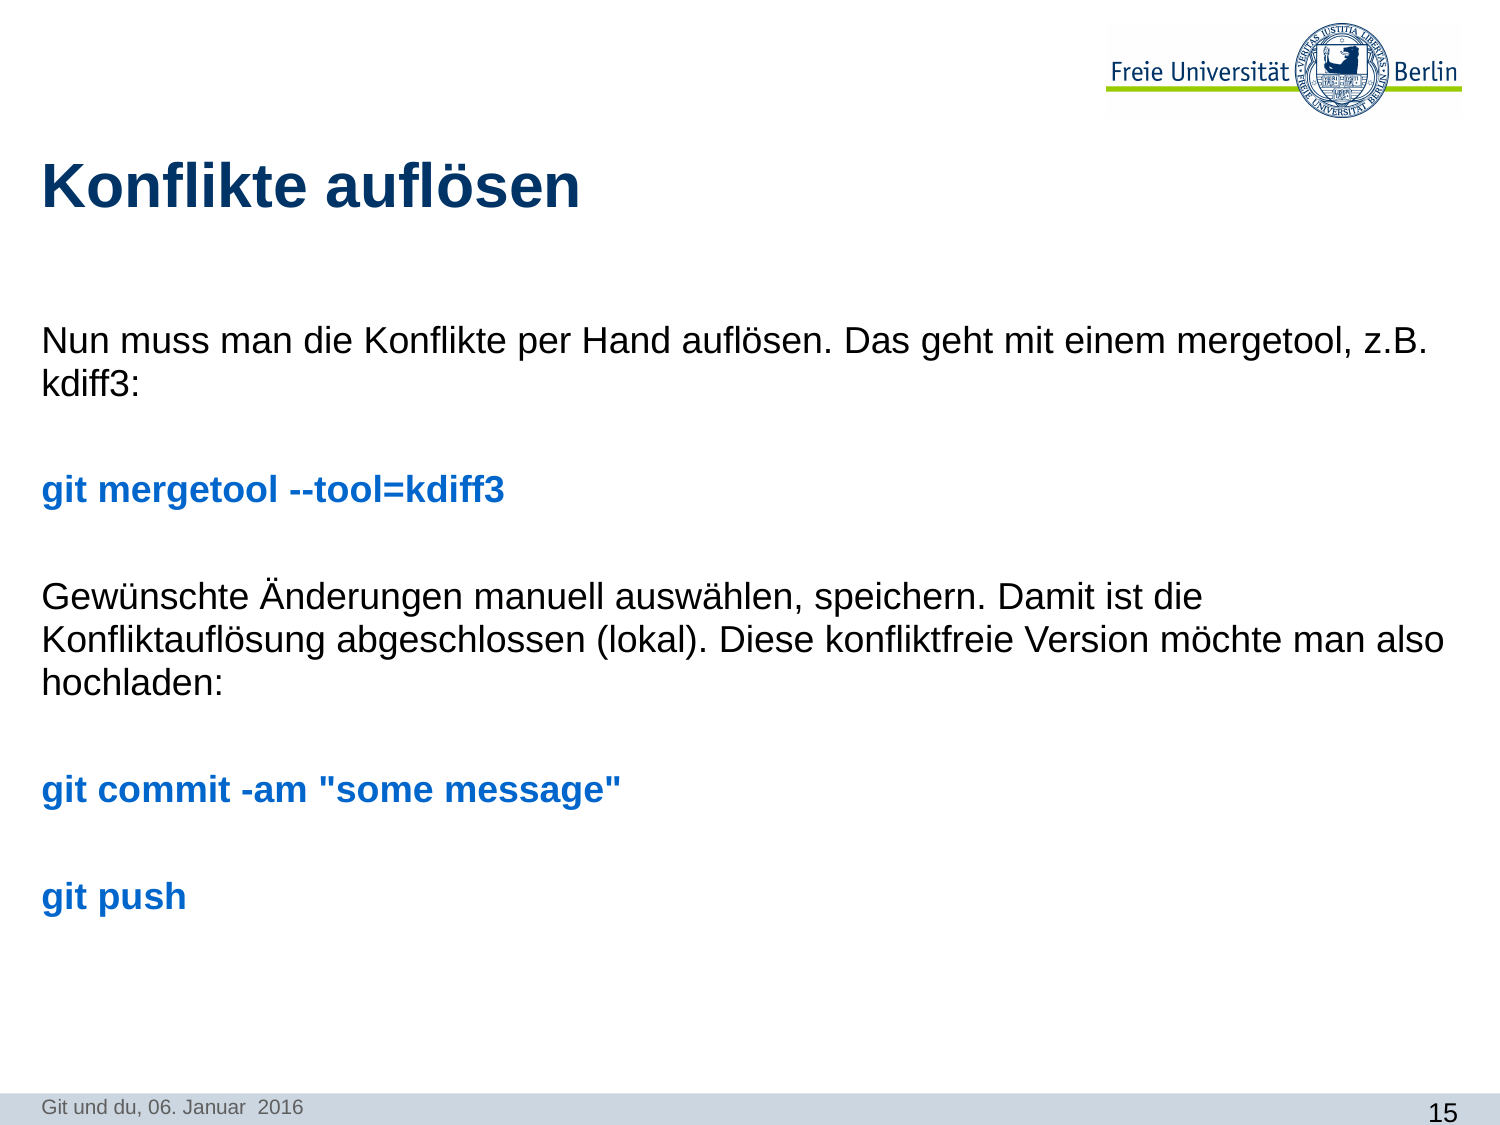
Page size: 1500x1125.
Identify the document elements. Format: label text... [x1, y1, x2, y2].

title Konflikte auflösen [41, 150, 1460, 221]
list Nun muss man die Konflikte per Hand auflösen. Das geht mit einem mergetool, z.B. kdiff3: git mergetool --tool=kdiff3 Gewünschte Änderungen manuell auswählen, speichern. Damit ist die Konfliktauflösung abgeschlossen (lokal). Diese konfliktfreie Version möchte man also hochladen: git commit -am "some message" git push [41, 265, 1460, 1064]
picture [1106, 23, 1462, 118]
